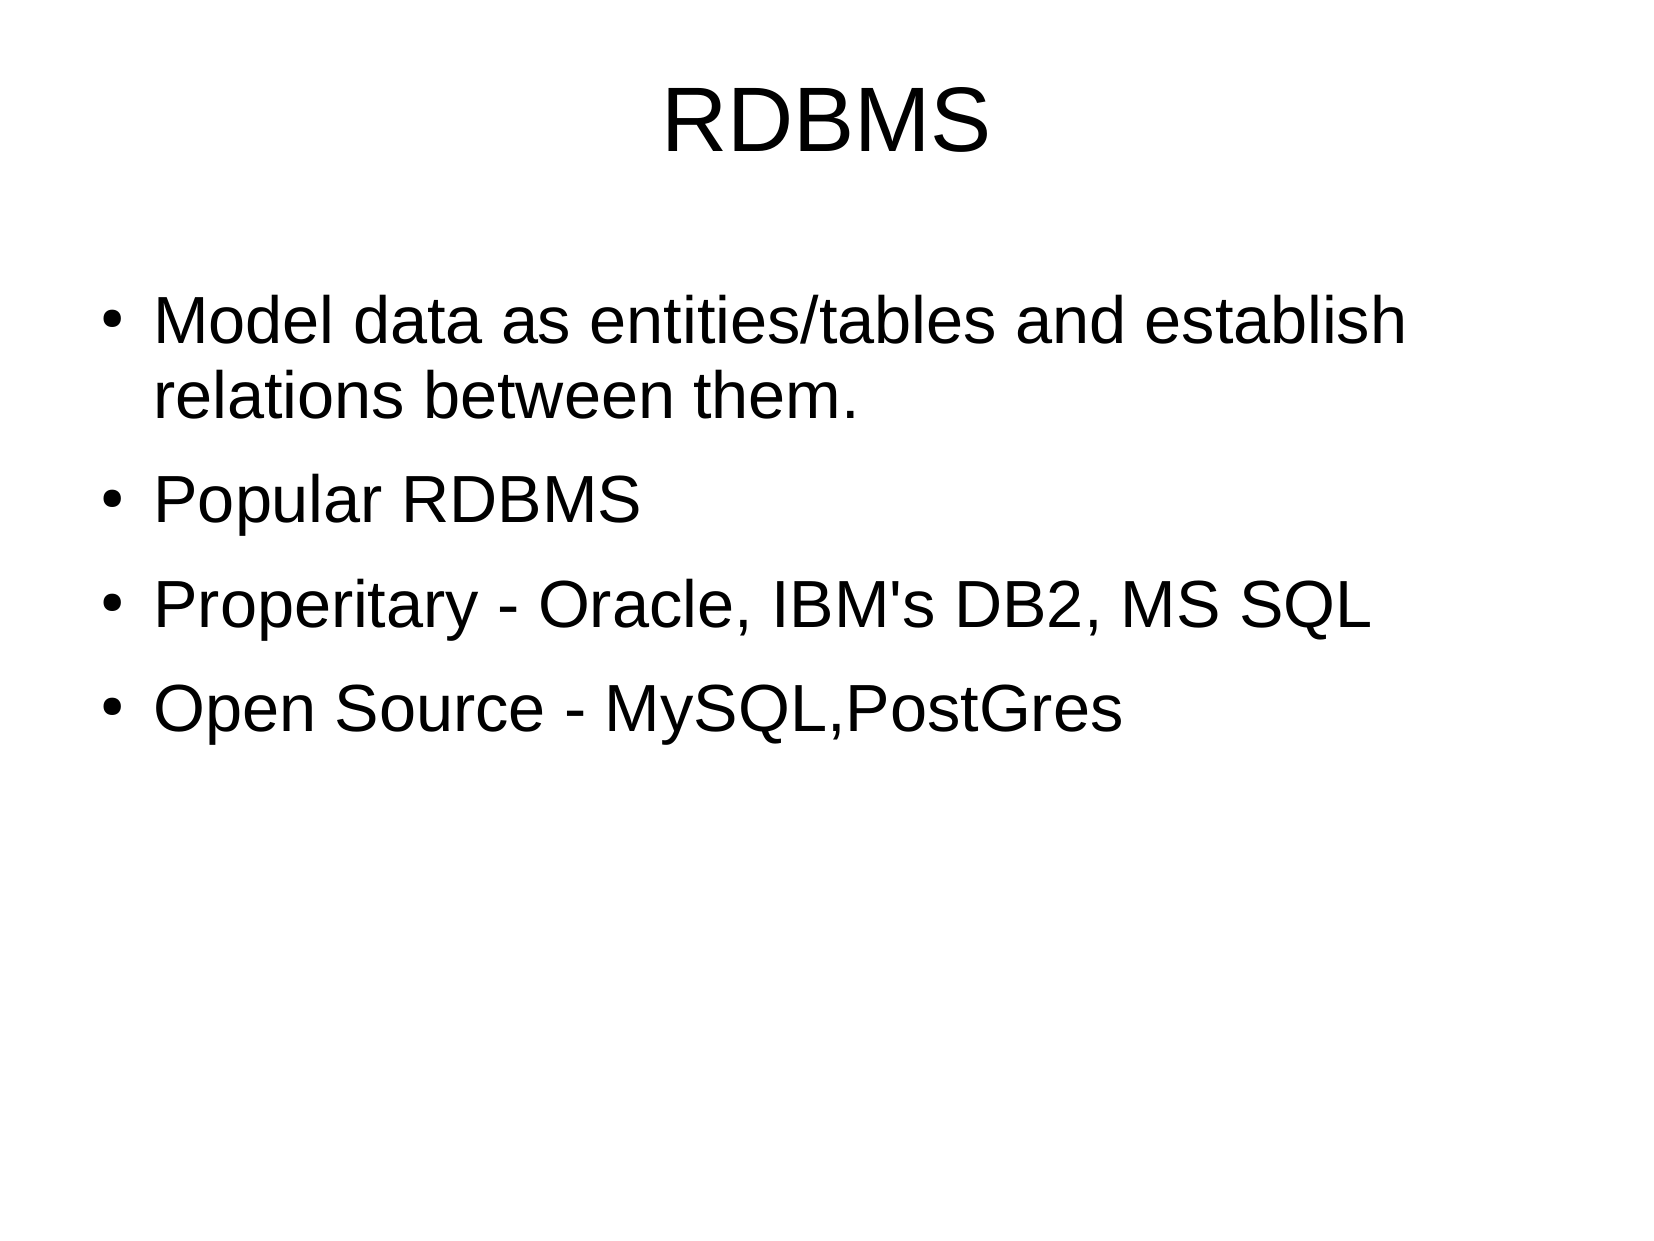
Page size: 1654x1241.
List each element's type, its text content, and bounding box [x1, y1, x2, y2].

title RDBMS [82, 59, 1571, 283]
list Model data as entities/tables and establish relations between them. Popular RDBMS Properitary - Oracle, IBM's DB2, MS SQL Open Source - MySQL,PostGres [82, 283, 1571, 1086]
